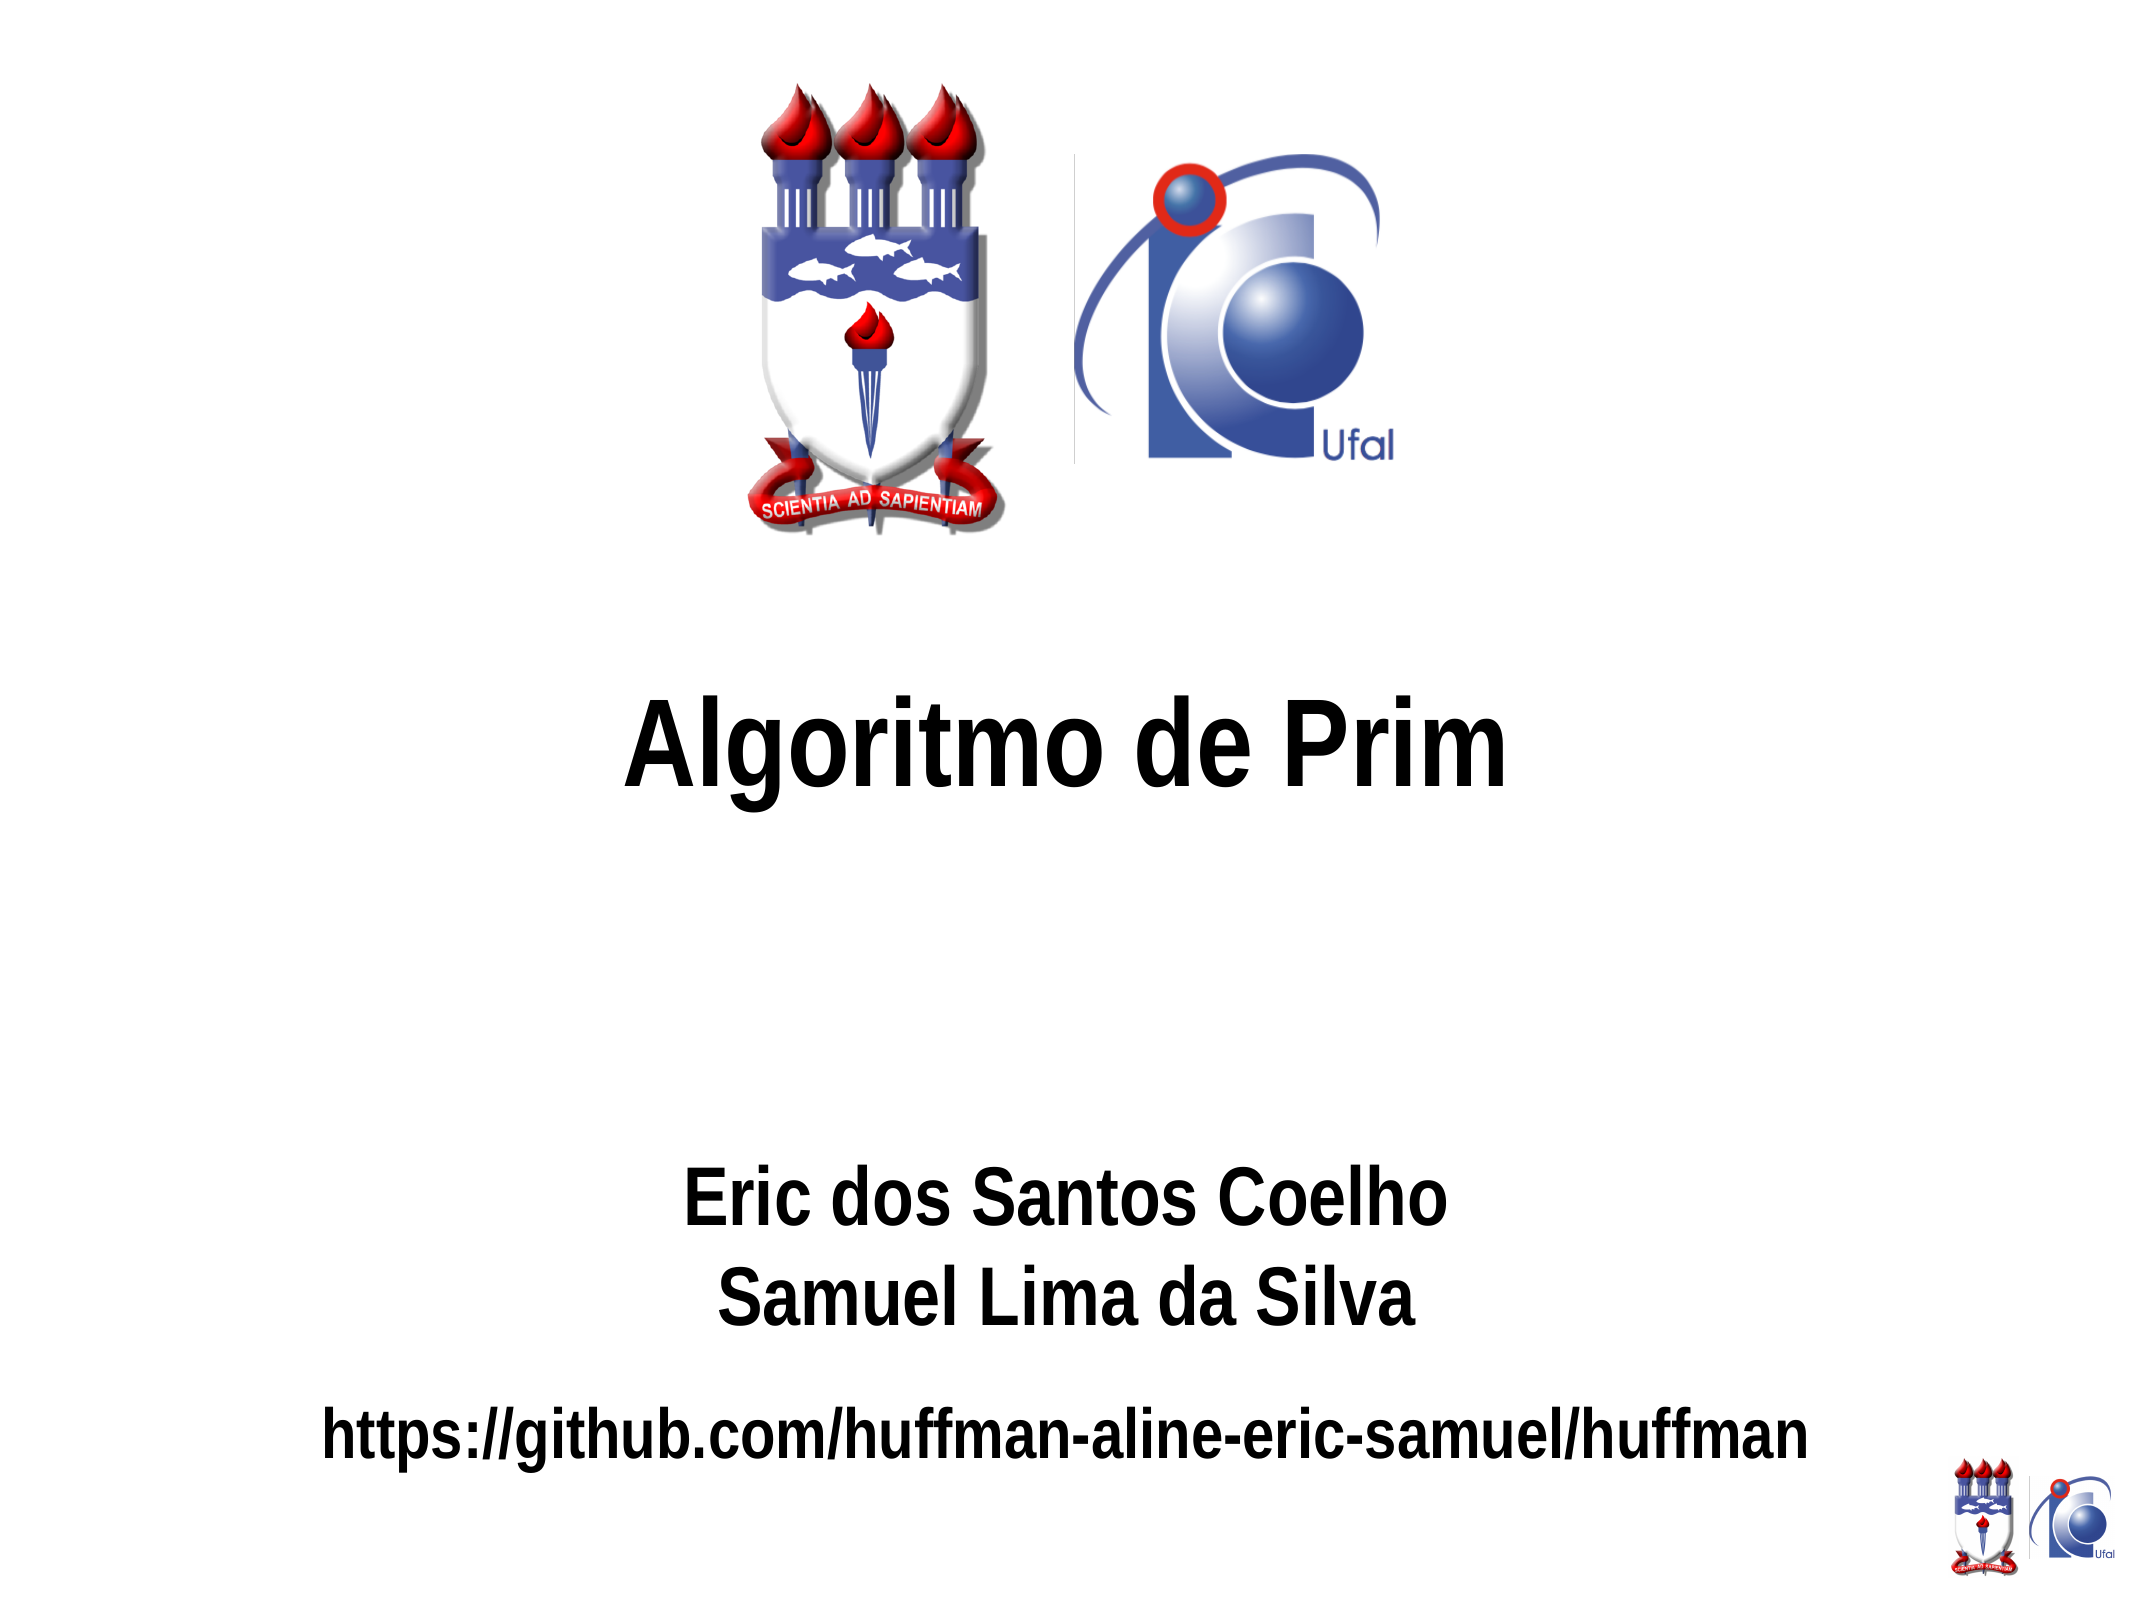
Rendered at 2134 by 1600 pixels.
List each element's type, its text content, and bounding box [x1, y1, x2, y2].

picture [1948, 1528, 2019, 1578]
picture [736, 76, 1008, 542]
picture [2028, 1476, 2115, 1559]
text_box Eric dos Santos Coelho Samuel Lima da Silva https://github.com/huffman-aline-eric-samuel/huffman [20, 1031, 2113, 1528]
text_box Algoritmo de Prim [40, 650, 2093, 971]
picture [1070, 154, 1396, 464]
